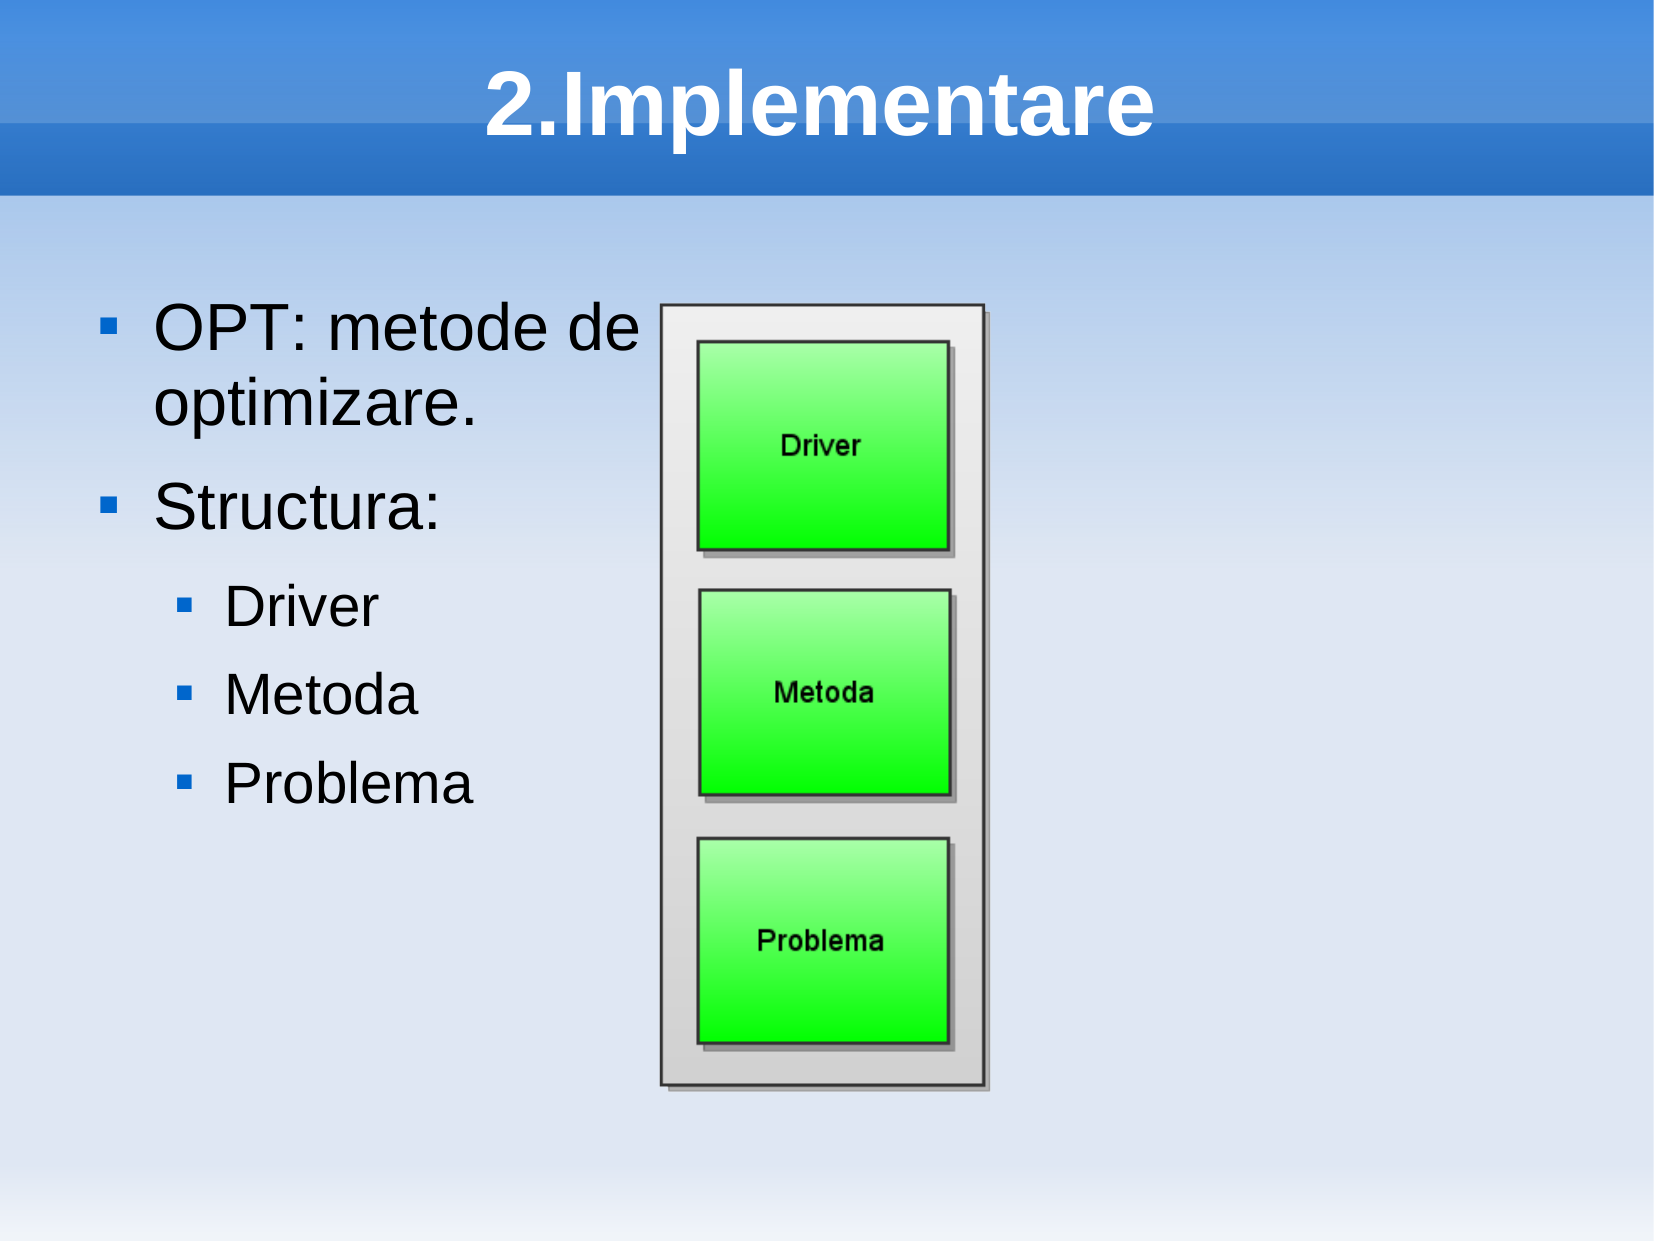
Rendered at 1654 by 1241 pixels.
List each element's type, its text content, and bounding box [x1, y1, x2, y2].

list OPT: metode de optimizare. Structura: Driver Metoda Problema [82, 290, 638, 1094]
title 2.Implementare [76, 7, 1565, 200]
picture [0, 0, 1654, 1241]
